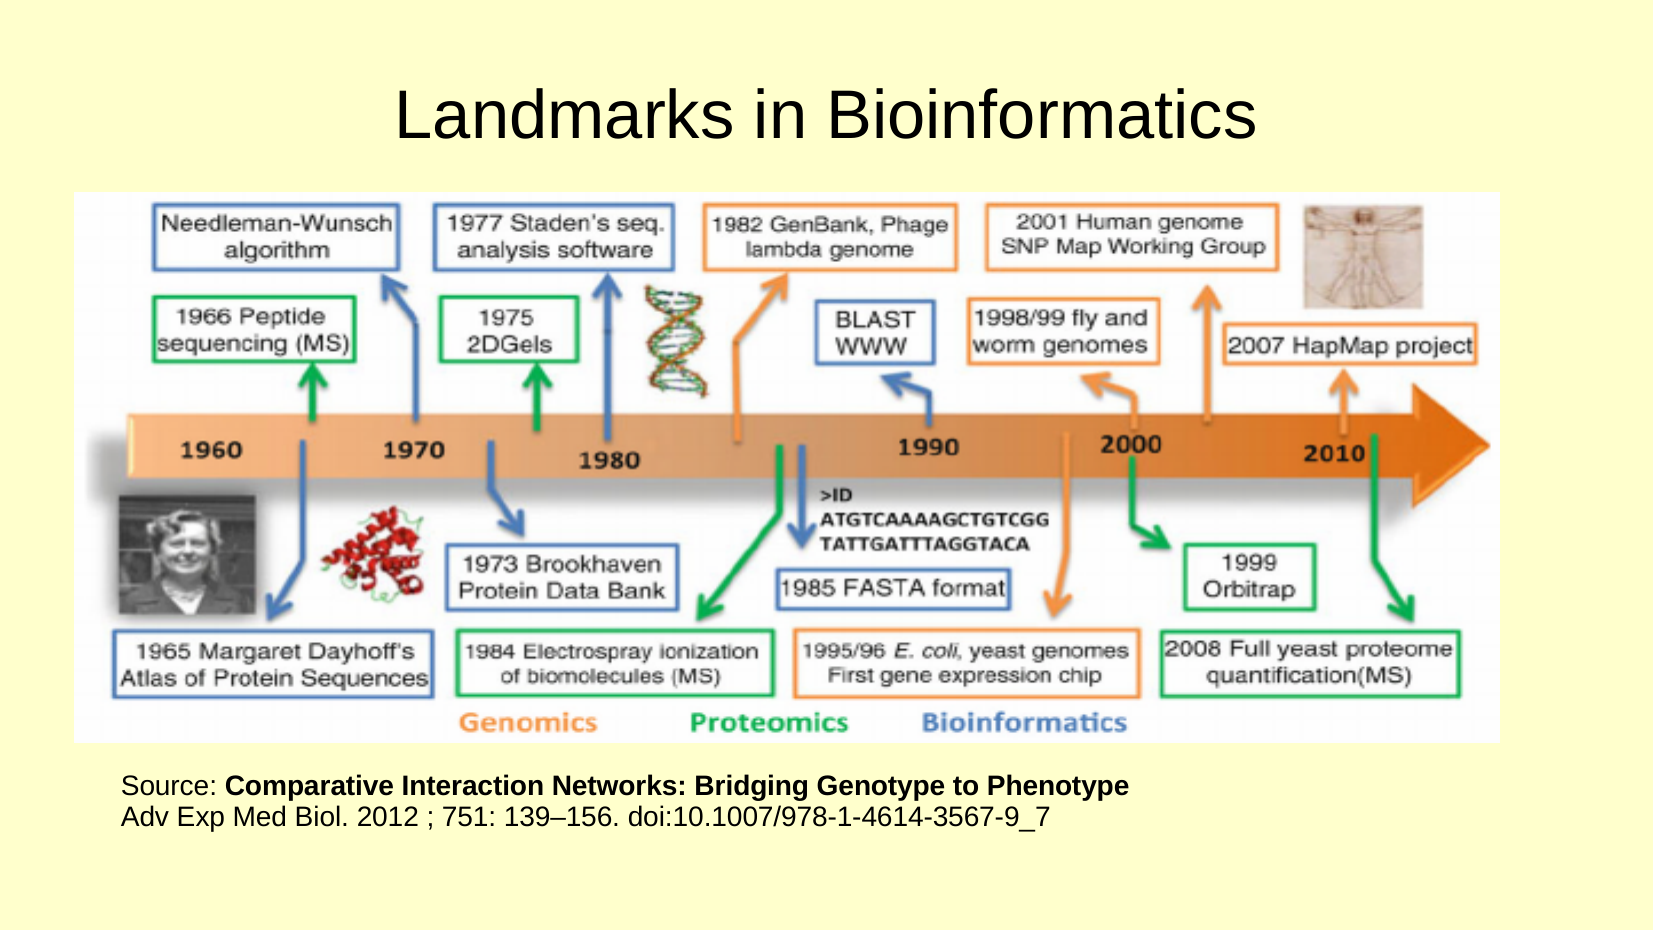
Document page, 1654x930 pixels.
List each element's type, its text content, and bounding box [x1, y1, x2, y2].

text_box Source: Comparative Interaction Networks: Bridging Genotype to Phenotype Adv Exp Med Biol. 2012 ; 751: 139–156. doi:10.1007/978-1-4614-3567-9_7 [106, 762, 1145, 841]
title Landmarks in Bioinformatics [82, 36, 1571, 193]
picture [74, 192, 1500, 743]
